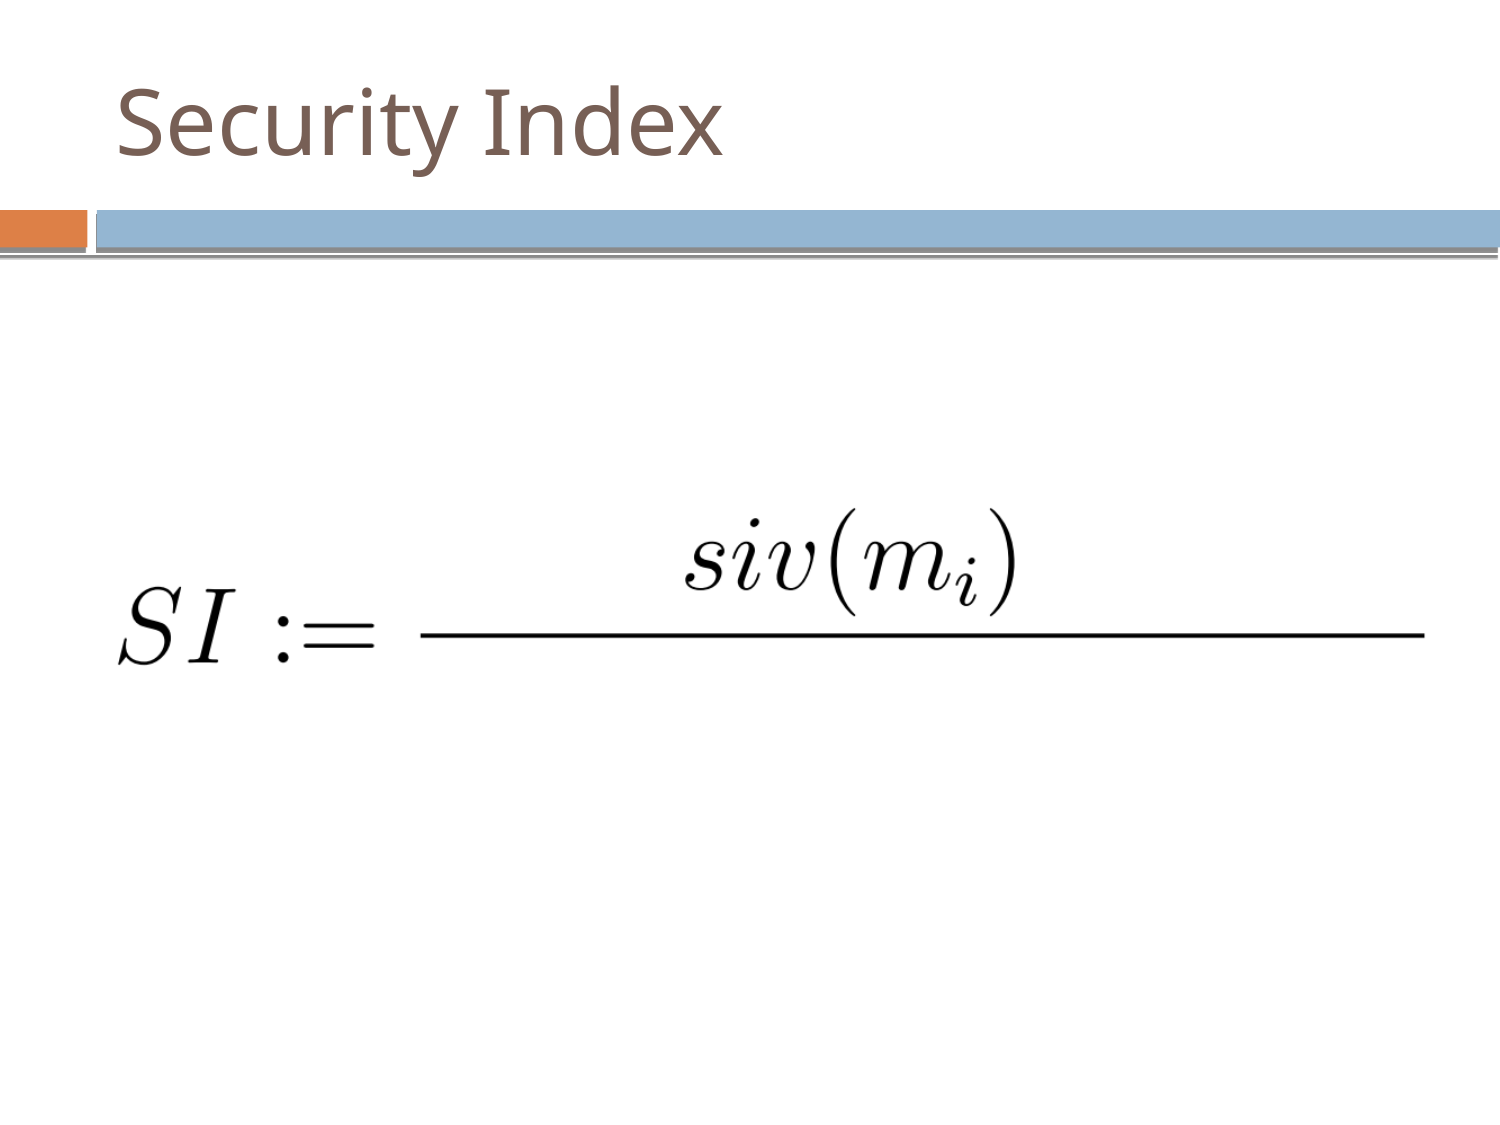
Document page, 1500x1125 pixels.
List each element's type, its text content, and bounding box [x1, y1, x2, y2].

title Security Index [100, 37, 1438, 200]
picture [100, 490, 1438, 773]
